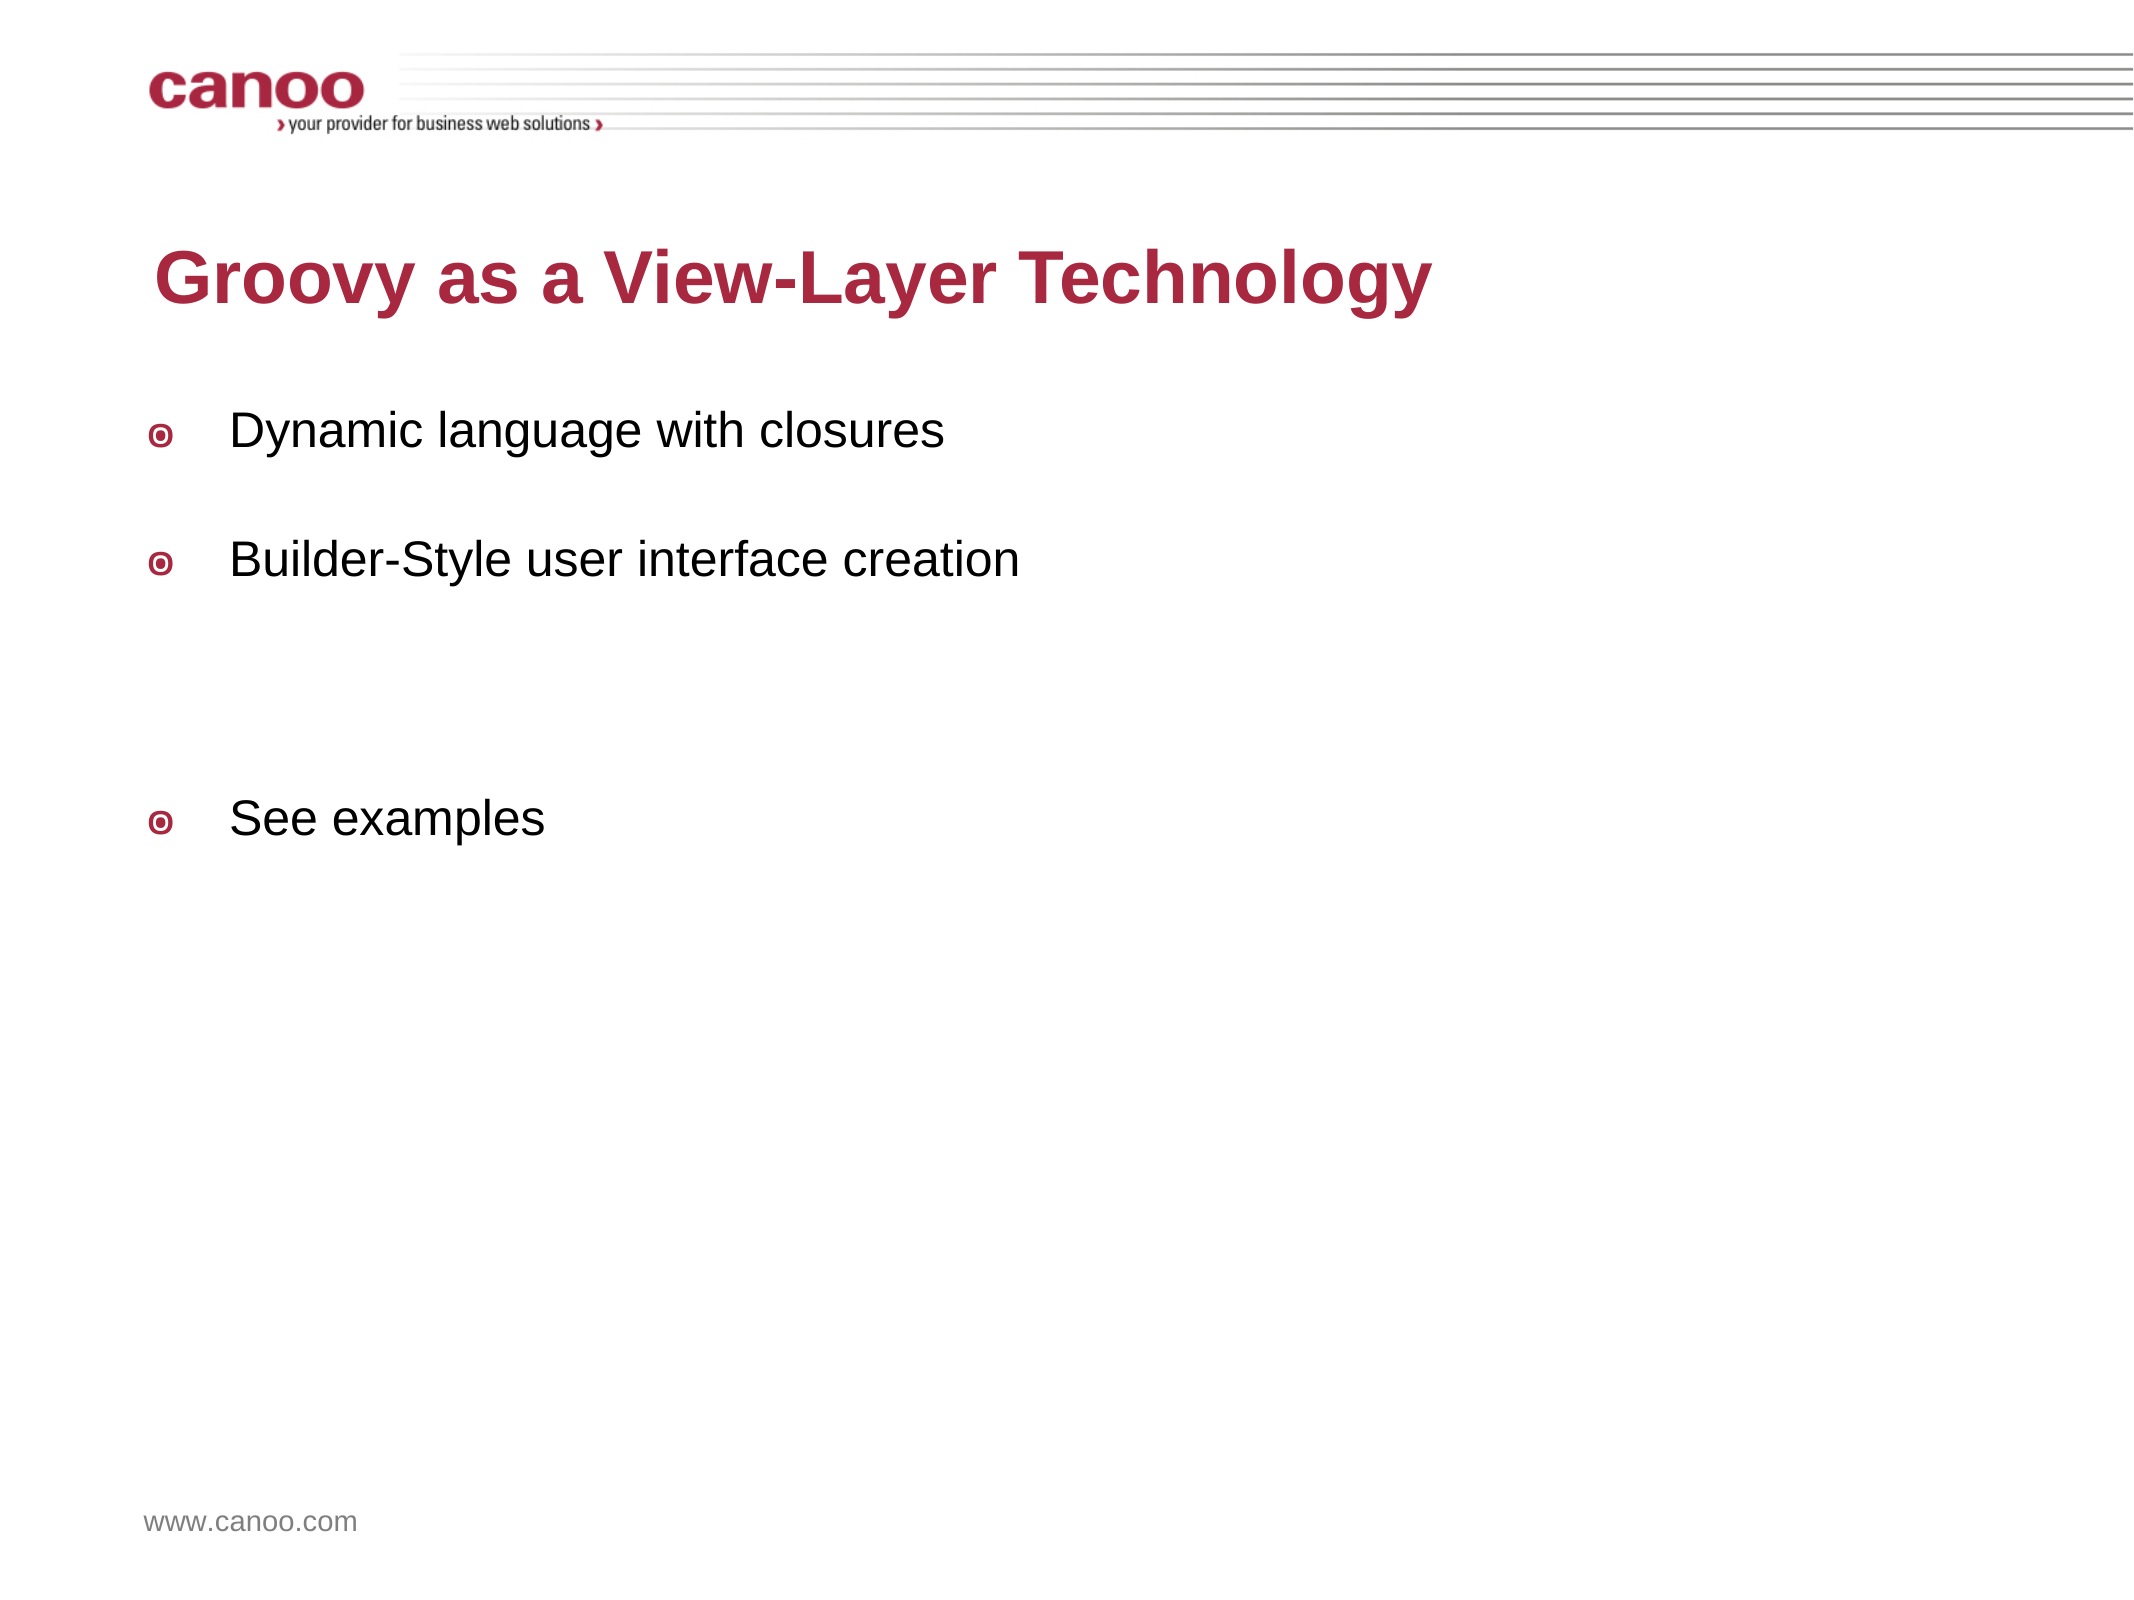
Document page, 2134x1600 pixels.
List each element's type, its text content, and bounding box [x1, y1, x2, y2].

title Groovy as a View-Layer Technology [145, 220, 1961, 328]
picture [0, 21, 2134, 188]
list Dynamic language with closures Builder-Style user interface creation See examples [145, 391, 1959, 1405]
